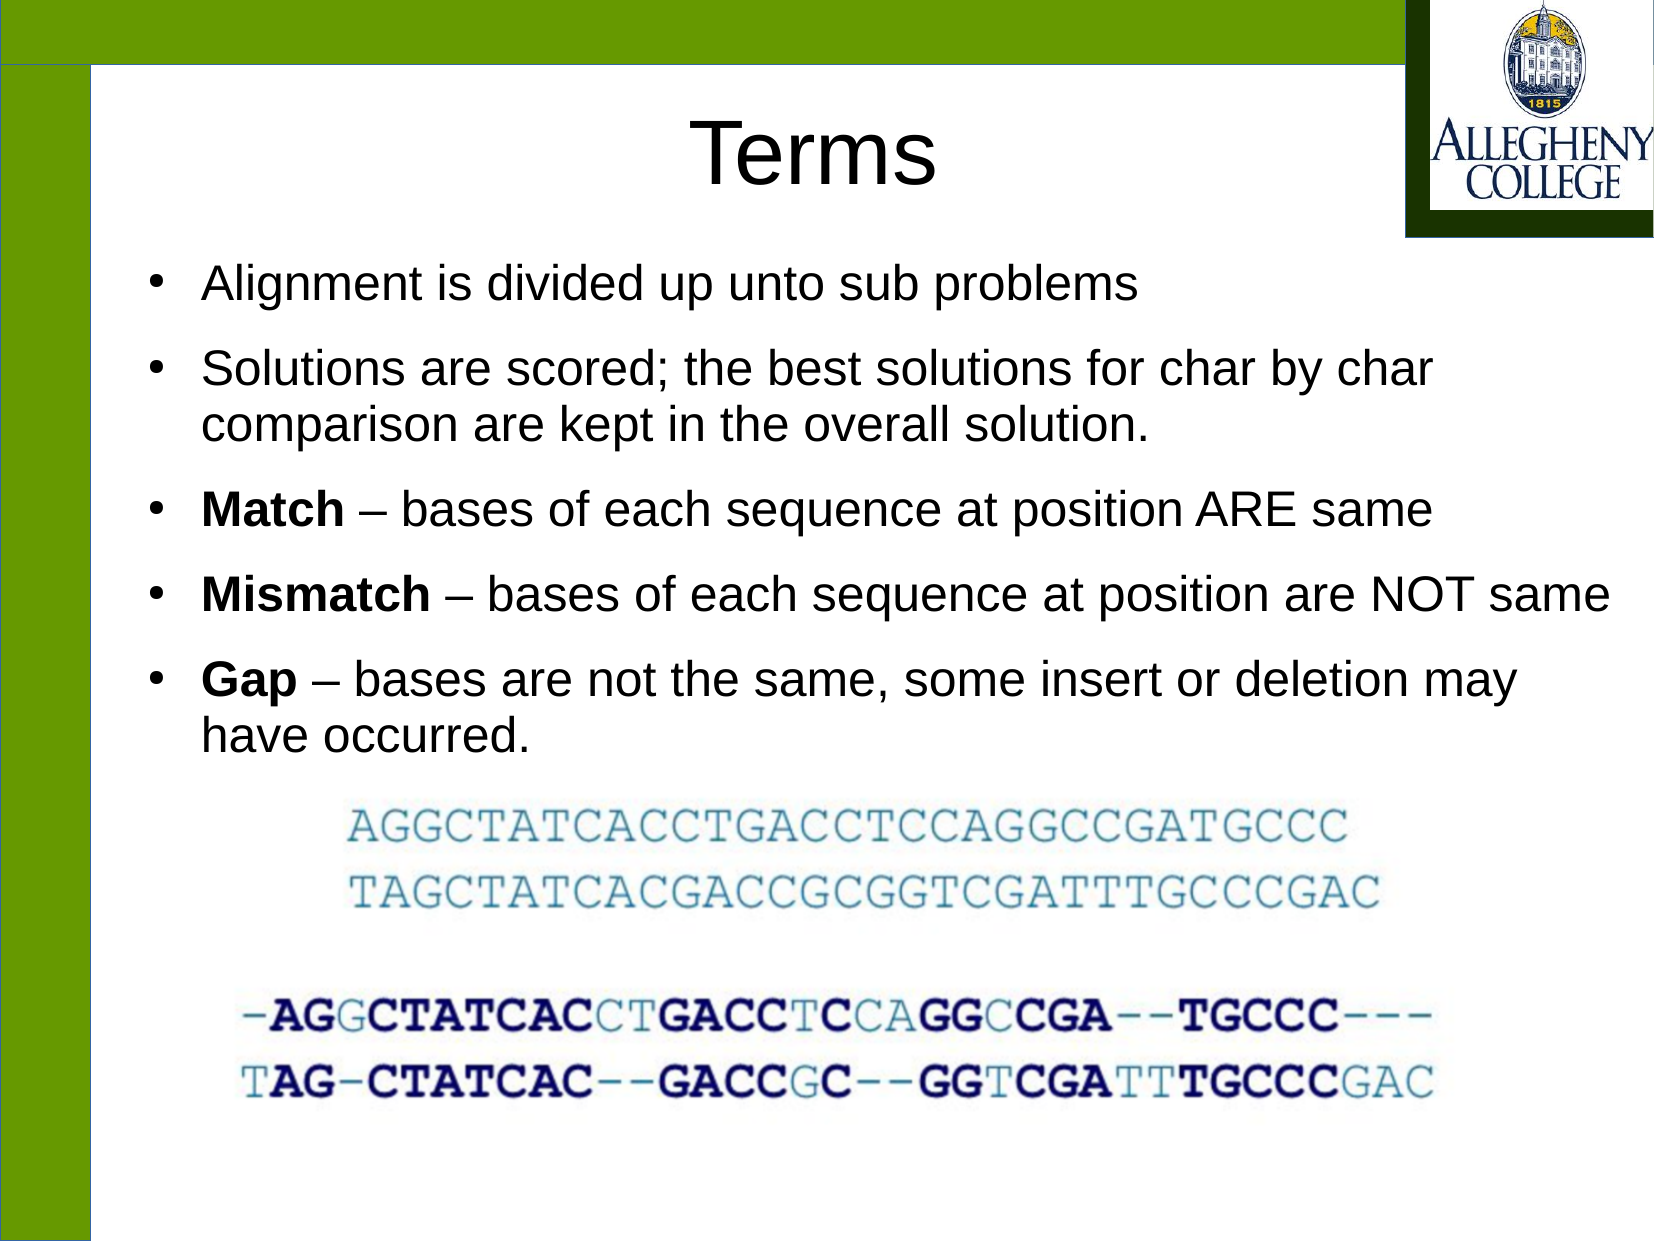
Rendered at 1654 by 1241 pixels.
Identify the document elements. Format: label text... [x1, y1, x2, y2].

title Terms [112, 65, 1515, 257]
picture [1430, 0, 1654, 210]
list Alignment is divided up unto sub problems Solutions are scored; the best solutions for char by char comparison are kept in the overall solution. Match – bases of each sequence at position ARE same Mismatch – bases of each sequence at position are NOT same Gap – bases are not the same, some insert or deletion may have occurred. [129, 254, 1619, 775]
picture [160, 782, 1522, 1176]
text_box [0, 0, 1654, 1241]
